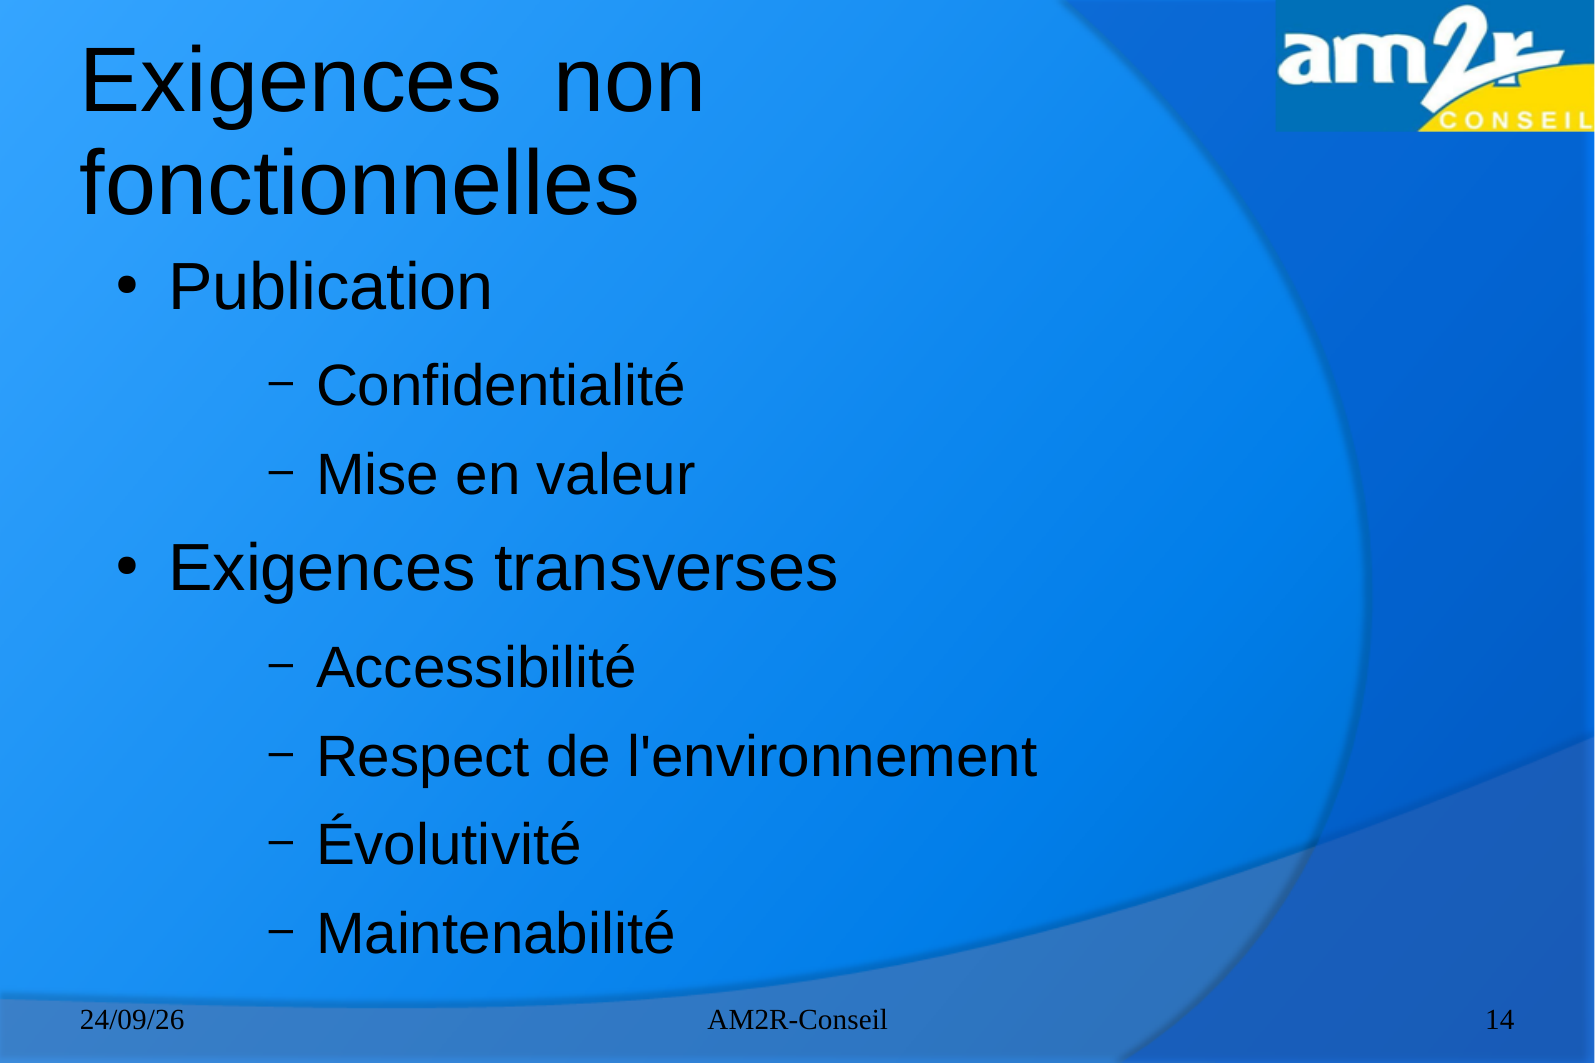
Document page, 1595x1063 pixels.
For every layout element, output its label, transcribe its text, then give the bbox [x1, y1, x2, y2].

picture [0, 0, 1595, 1063]
title Exigences non fonctionnelles [79, 28, 1241, 234]
list Publication Confidentialité Mise en valeur Exigences transverses Accessibilité Respect de l'environnement Évolutivité Maintenabilité [79, 248, 1515, 966]
